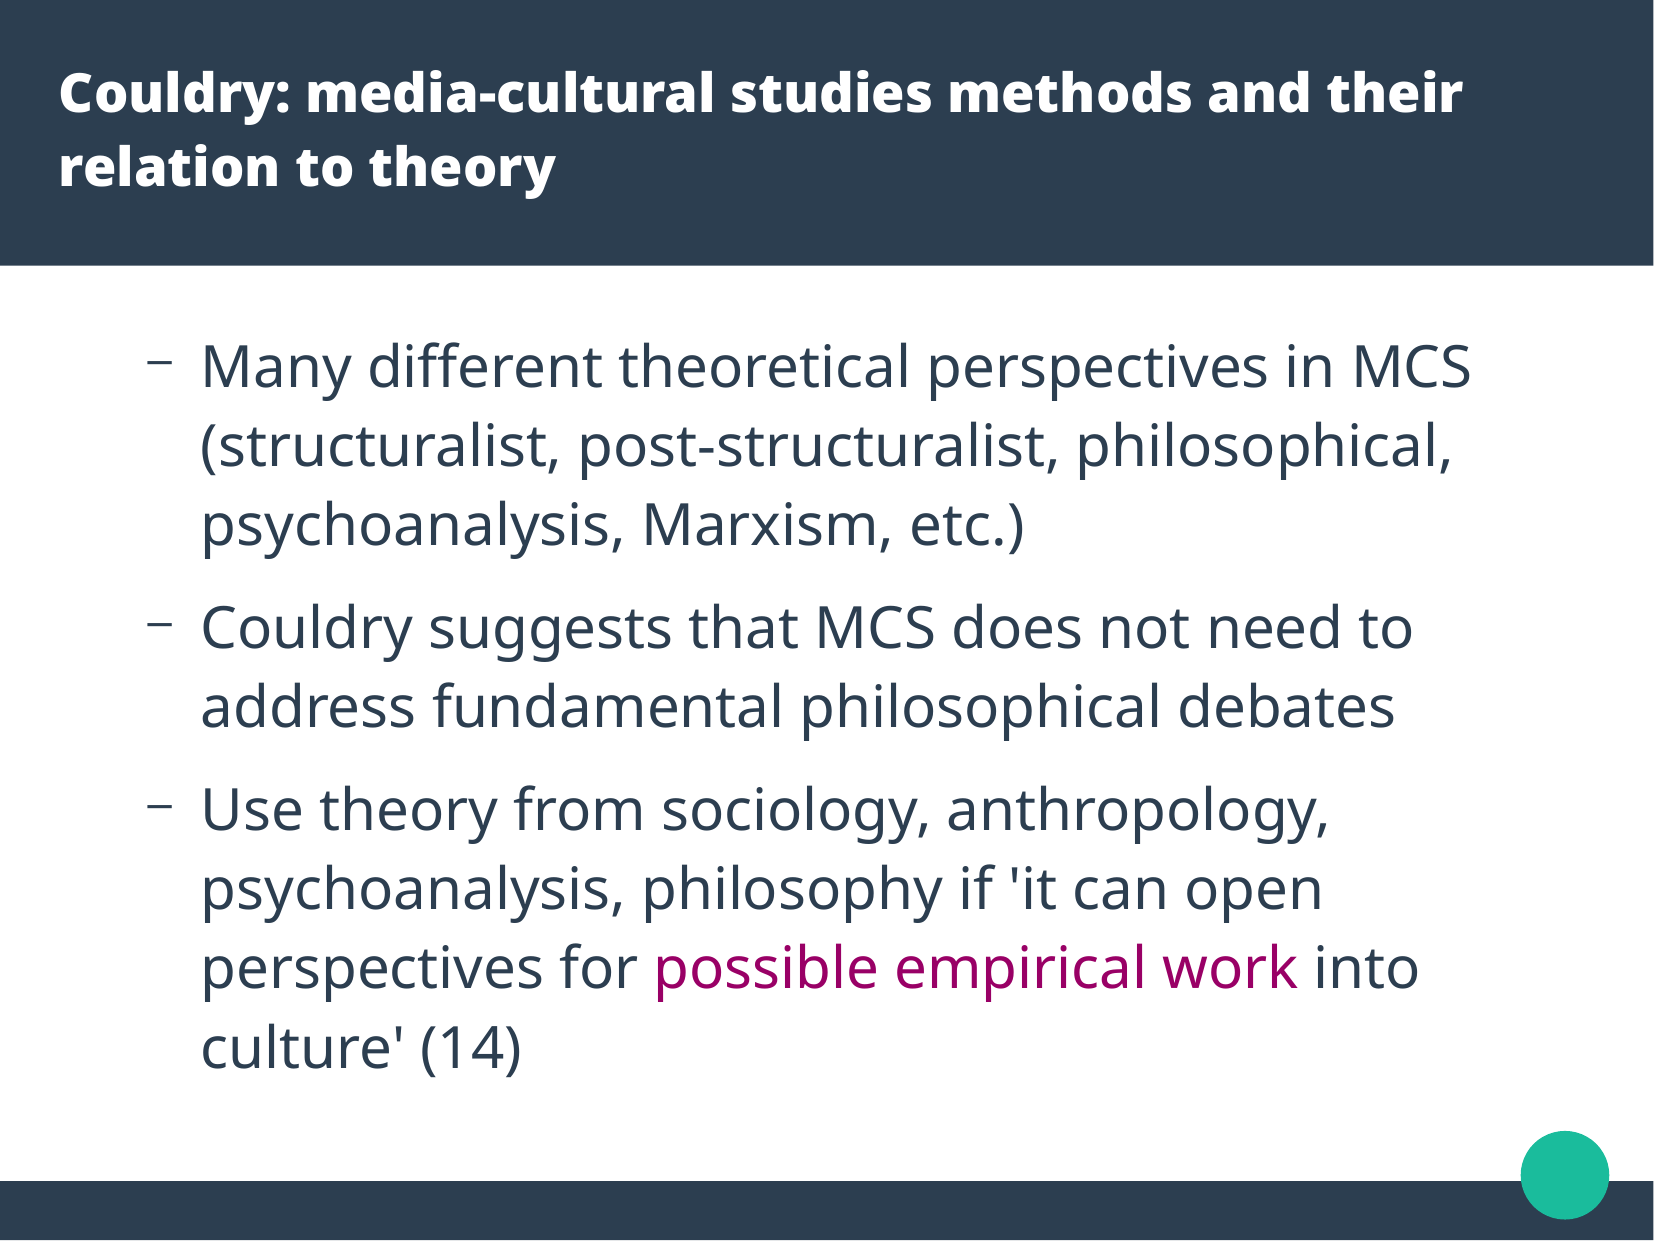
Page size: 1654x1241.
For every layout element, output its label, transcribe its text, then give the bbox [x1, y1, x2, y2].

list Many different theoretical perspectives in MCS (structuralist, post-structuralist, philosophical, psychoanalysis, Marxism, etc.) Couldry suggests that MCS does not need to address fundamental philosophical debates Use theory from sociology, anthropology, psychoanalysis, philosophy if 'it can open perspectives for possible empirical work into culture' (14) [59, 324, 1595, 1152]
title Couldry: media-cultural studies methods and their relation to theory [59, 49, 1595, 207]
